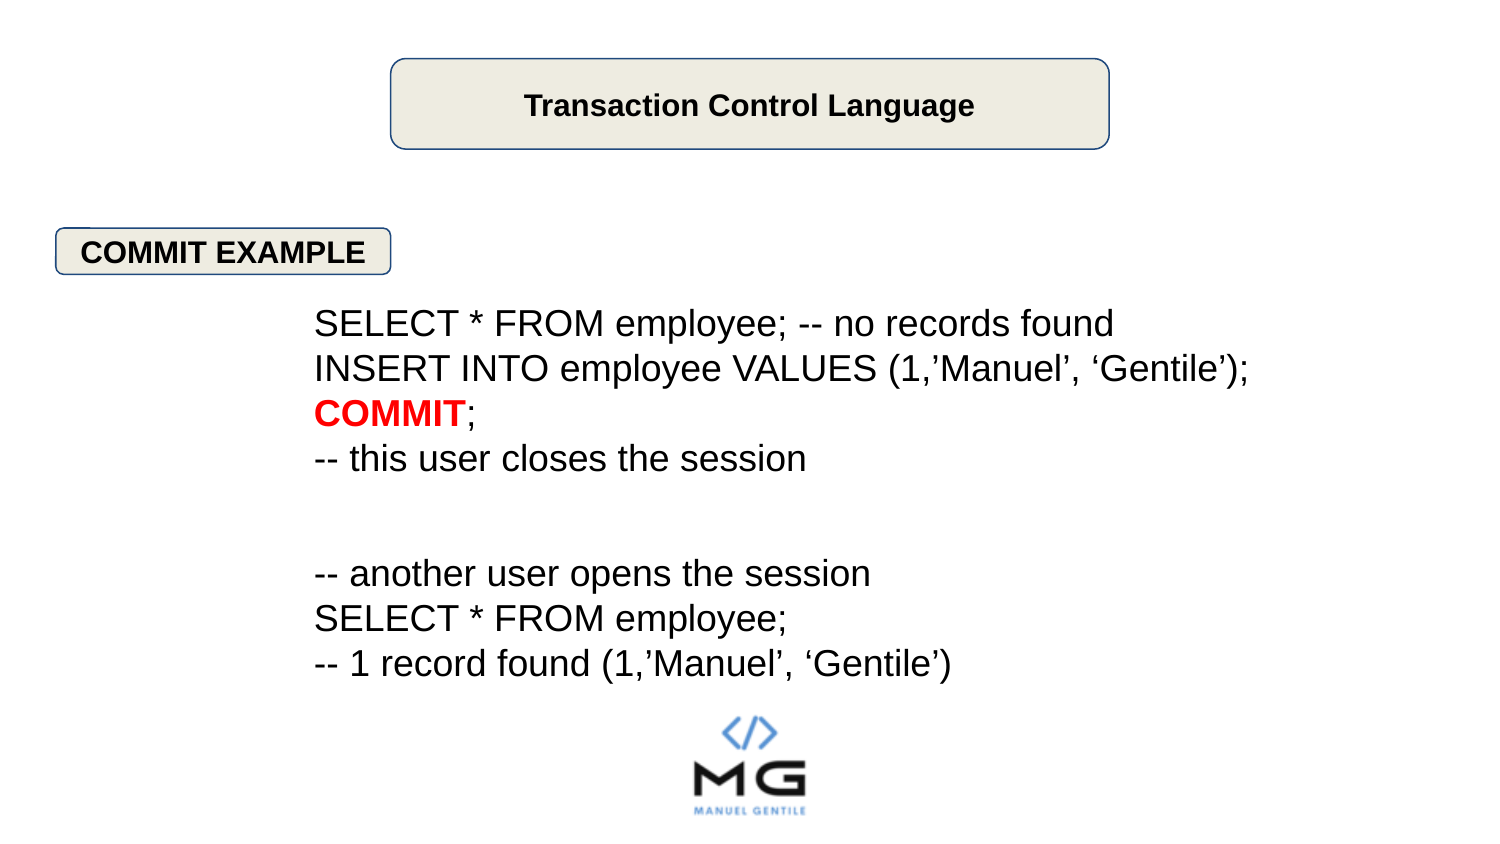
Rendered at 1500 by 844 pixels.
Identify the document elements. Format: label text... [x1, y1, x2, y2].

text_box SELECT * FROM employee; -- no records found INSERT INTO employee VALUES (1,’Manuel’, ‘Gentile’); COMMIT; -- this user closes the session [298, 283, 1422, 473]
text_box -- another user opens the session SELECT * FROM employee; -- 1 record found (1,’Manuel’, ‘Gentile’) [298, 534, 1451, 691]
text_box Transaction Control Language [390, 58, 1110, 150]
text_box COMMIT EXAMPLE [55, 228, 391, 275]
picture [671, 691, 829, 844]
